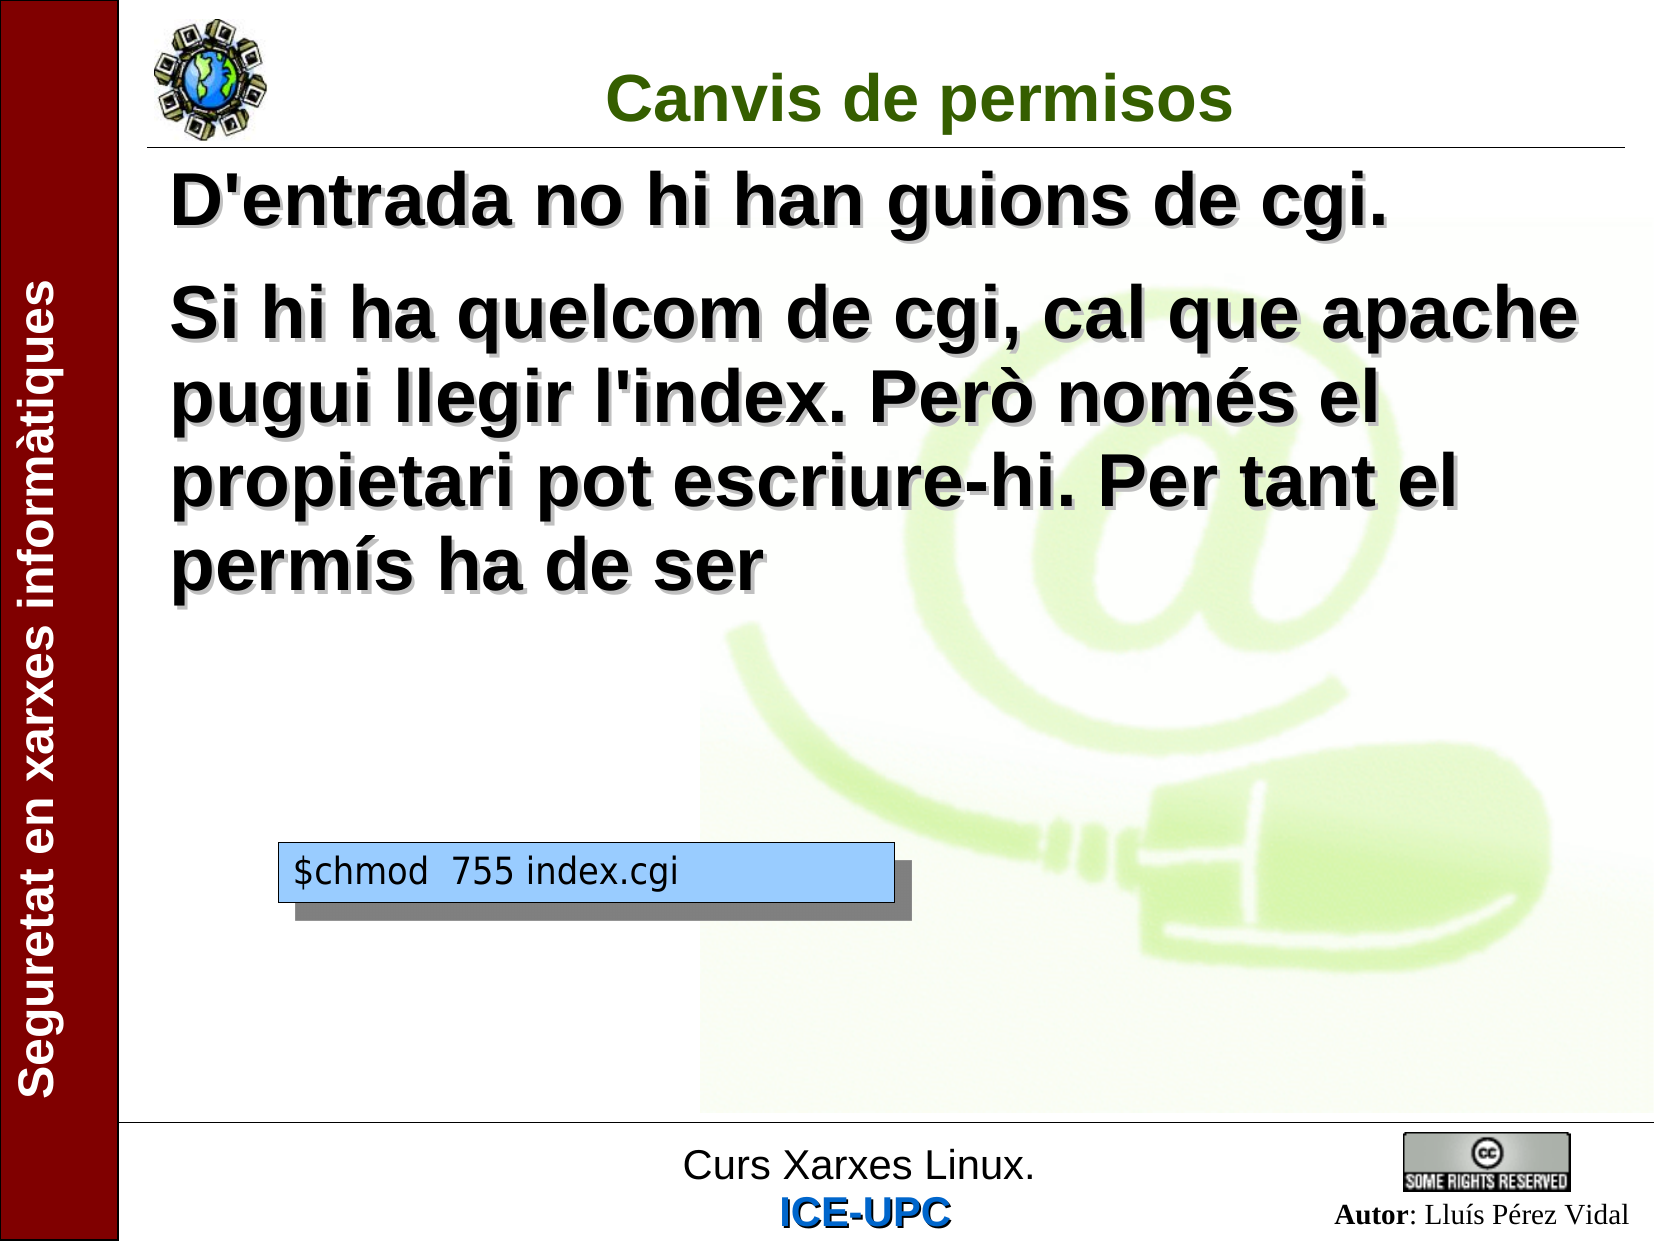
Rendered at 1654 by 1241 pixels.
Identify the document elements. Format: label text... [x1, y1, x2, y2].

text_box $chmod 755 index.cgi [278, 842, 895, 903]
picture [1403, 1132, 1571, 1192]
picture [154, 19, 268, 49]
list D'entrada no hi han guions de cgi. Si hi ha quelcom de cgi, cal que apache pugui llegir l'index. Però només el propietari pot escriure-hi. Per tant el permís ha de ser [169, 157, 1641, 839]
title Canvis de permisos [129, 49, 1619, 148]
picture [700, 217, 1654, 1113]
